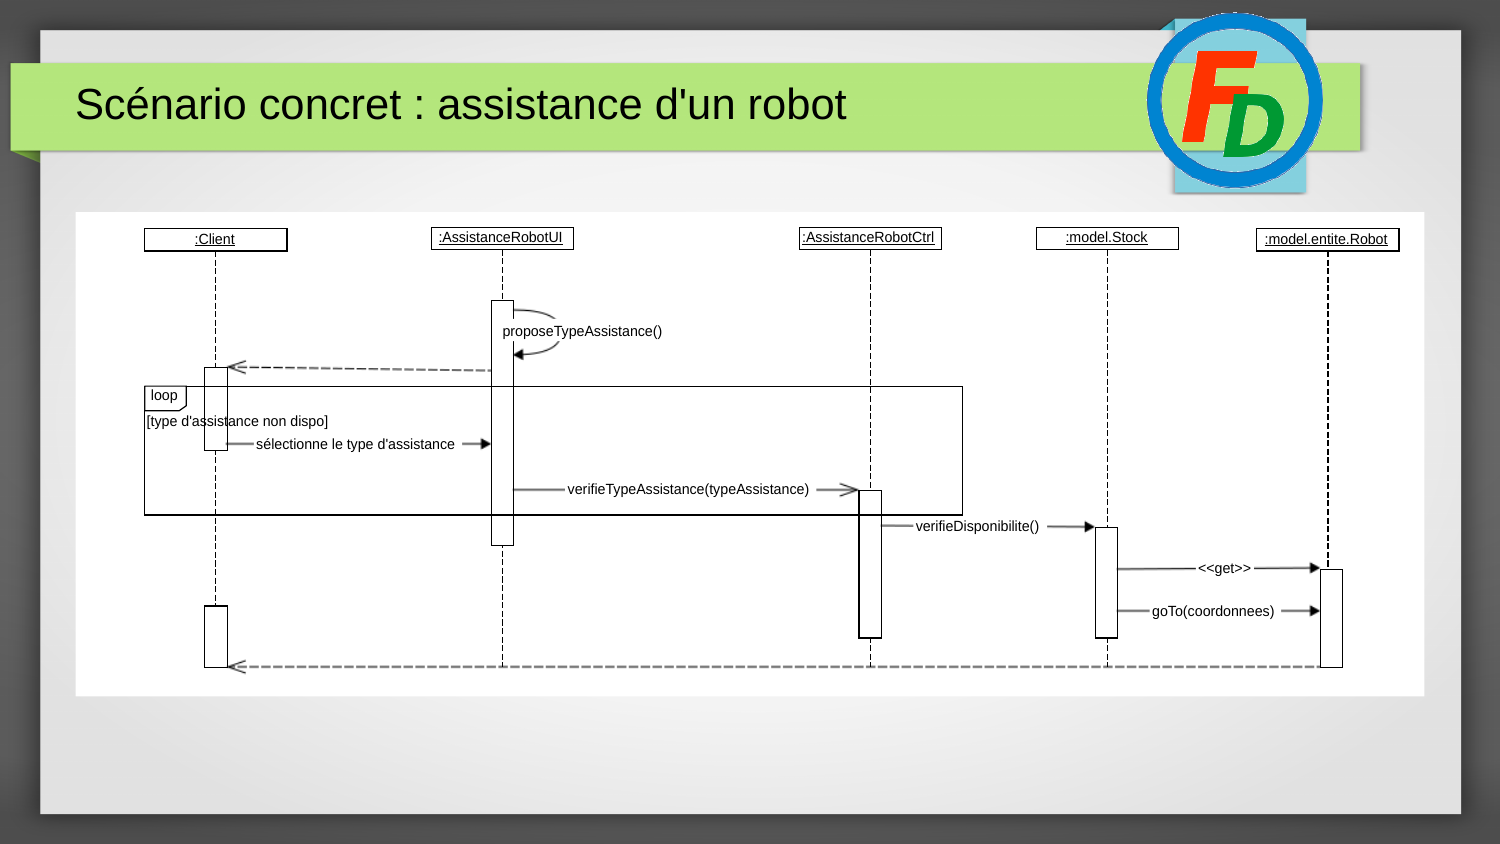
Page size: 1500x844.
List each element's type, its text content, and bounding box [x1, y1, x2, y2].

title Scénario concret : assistance d'un robot [75, 64, 1145, 145]
picture [0, 0, 1500, 844]
